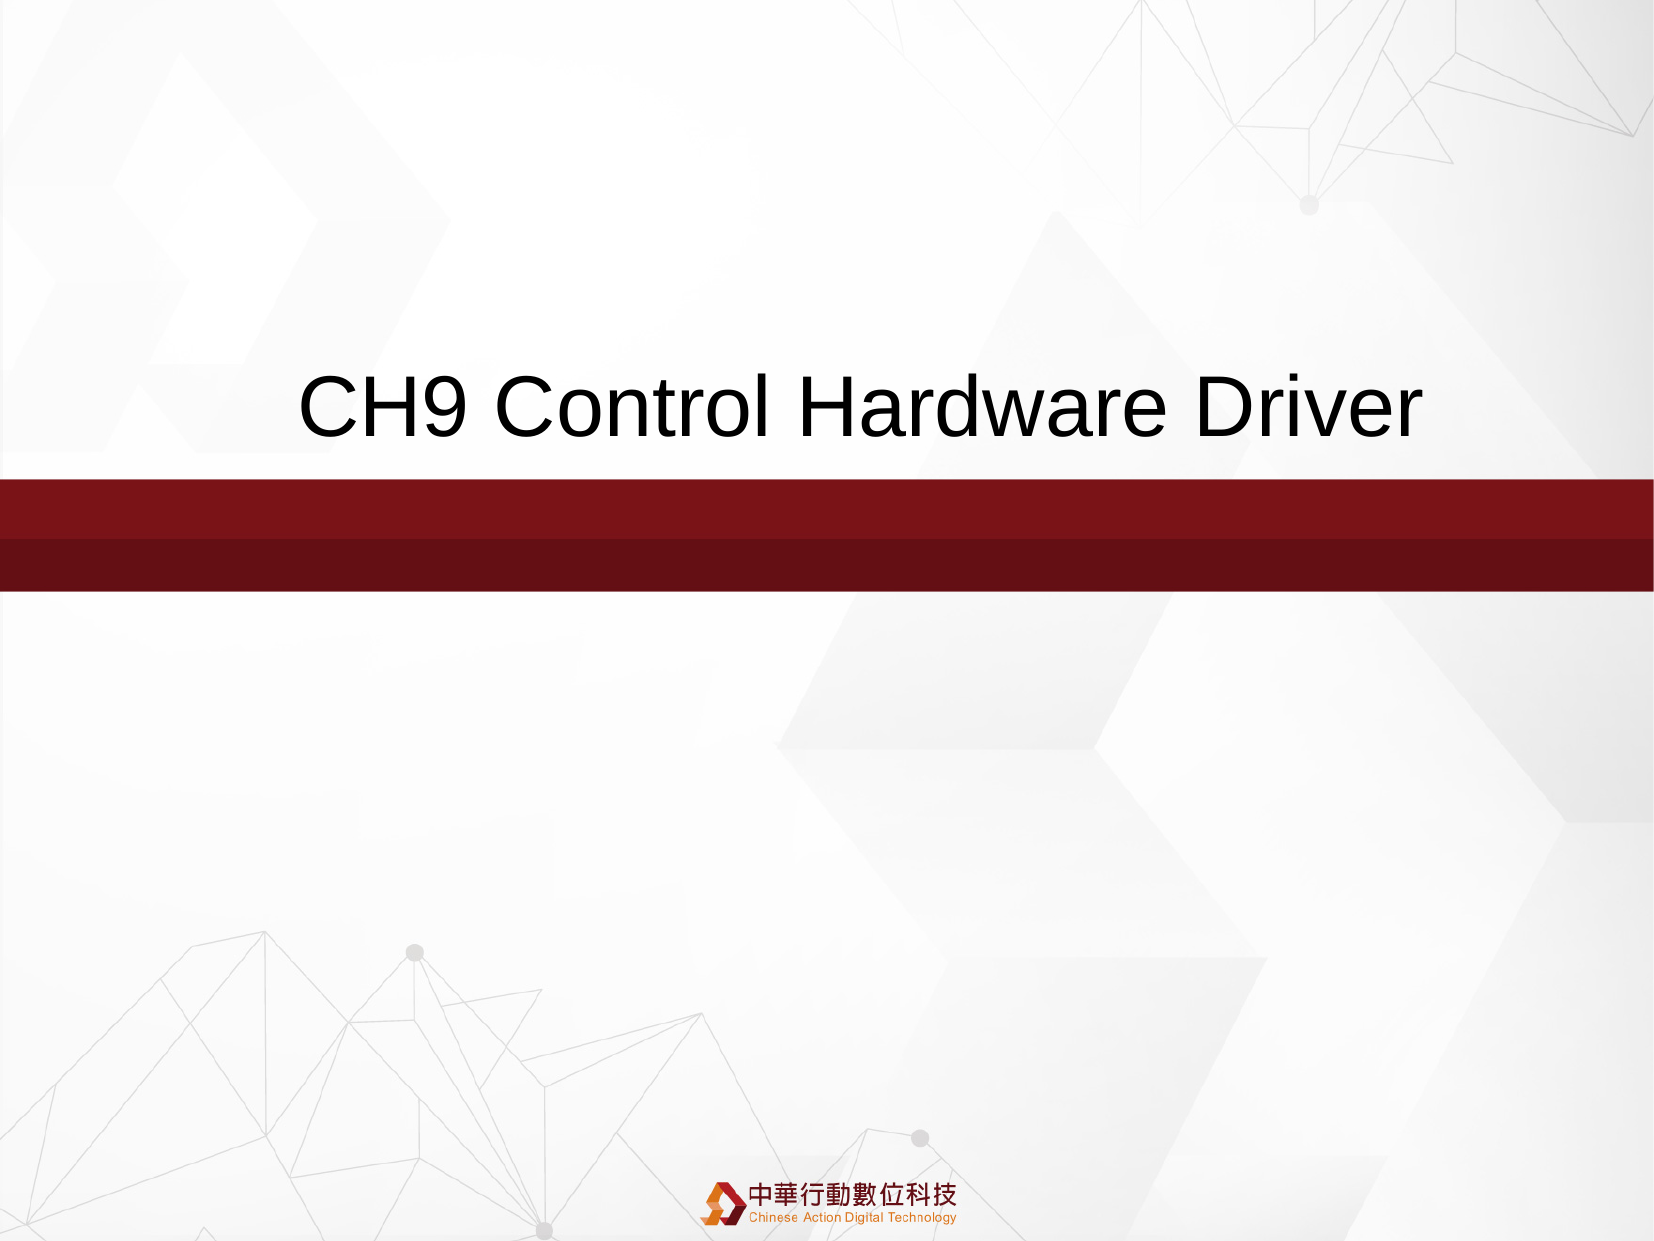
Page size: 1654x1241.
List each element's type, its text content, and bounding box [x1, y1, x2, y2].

picture [0, 0, 1654, 1241]
title CH9 Control Hardware Driver [116, 302, 1606, 511]
